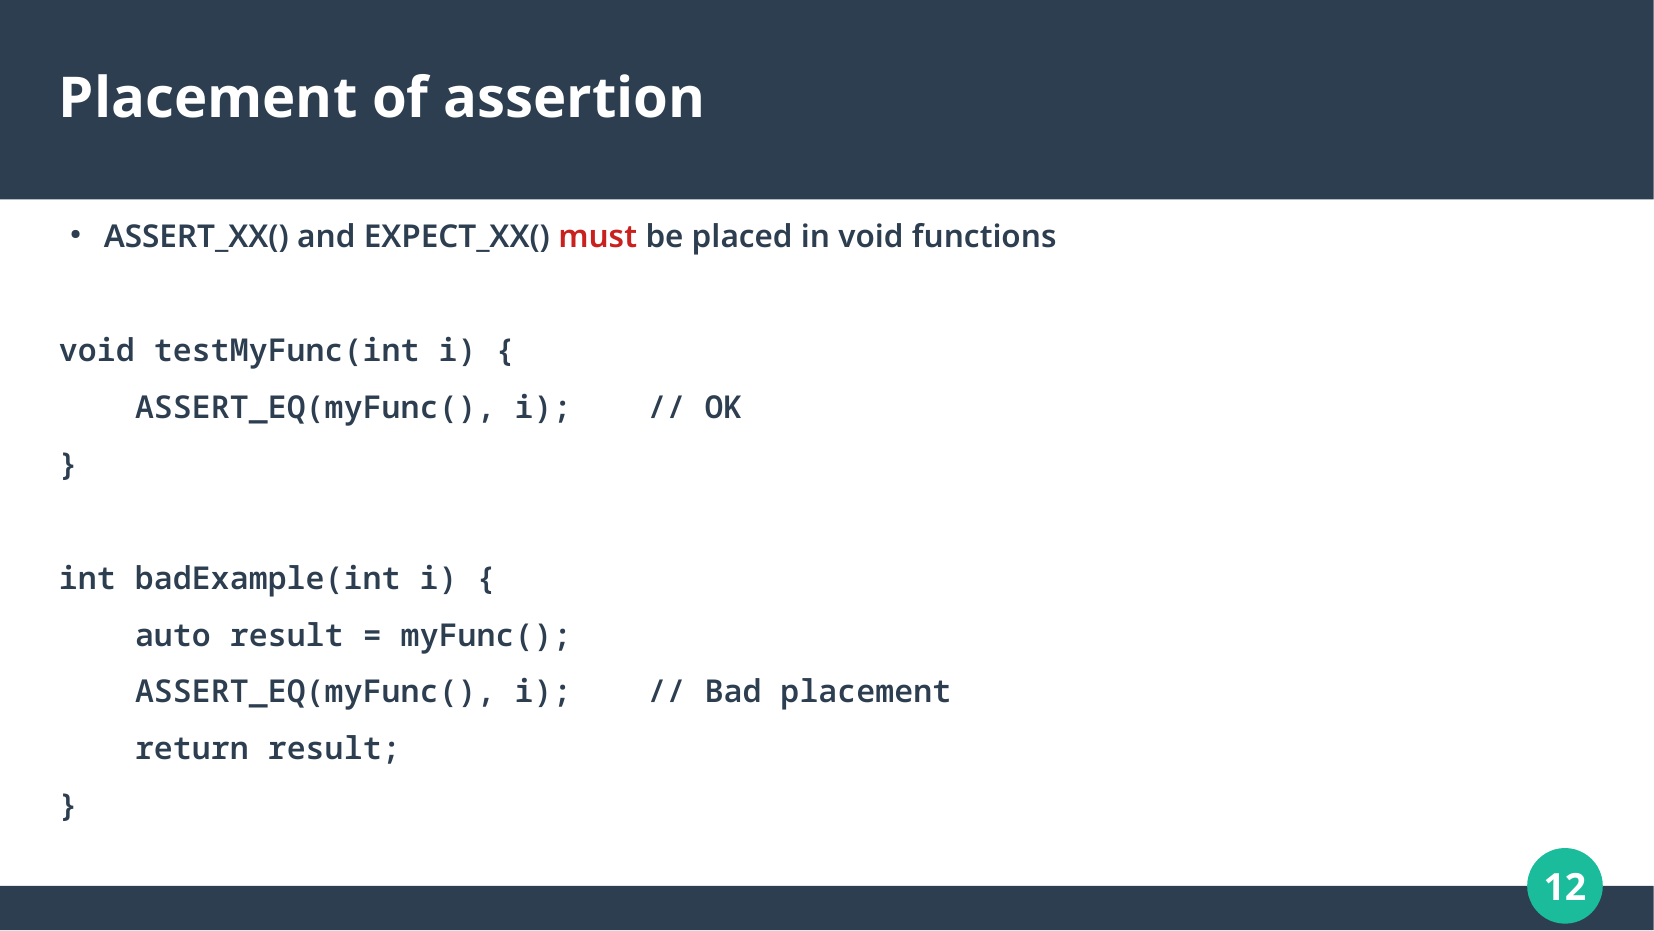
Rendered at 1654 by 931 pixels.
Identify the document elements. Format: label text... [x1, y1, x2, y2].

list ASSERT_XX() and EXPECT_XX() must be placed in void functions void testMyFunc(int i) { ASSERT_EQ(myFunc(), i); // OK } int badExample(int i) { auto result = myFunc(); ASSERT_EQ(myFunc(), i); // Bad placement return result; } [59, 214, 1595, 835]
title Placement of assertion [59, 37, 1595, 155]
